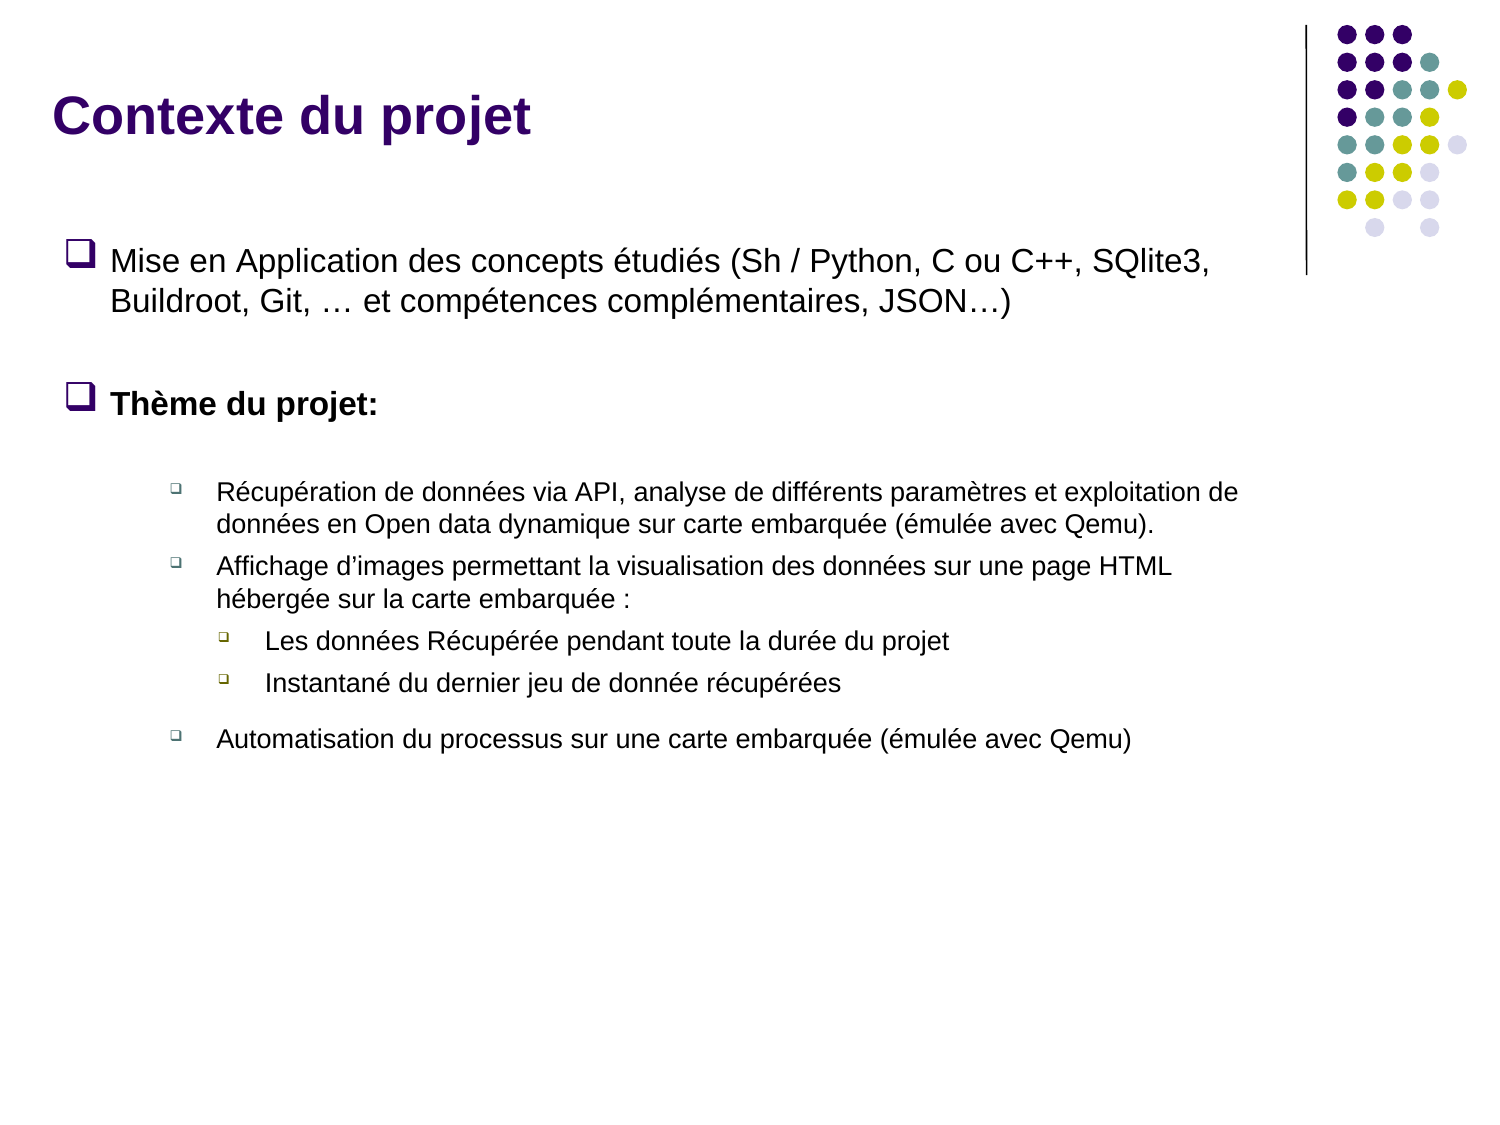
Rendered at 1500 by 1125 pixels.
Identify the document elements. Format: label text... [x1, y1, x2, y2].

text_box Automatisation du processus sur une carte embarquée (émulée avec Qemu) [41, 621, 1301, 1047]
text_box Mise en Application des concepts étudiés (Sh / Python, C ou C++, SQlite3, Buildroot, Git, … et compétences complémentaires, JSON…) Thème du projet: Récupération de données via API, analyse de différents paramètres et exploitation de données en Open data dynamique sur carte embarquée (émulée avec Qemu). Affichage d’images permettant la visualisation des données sur une page HTML hébergée sur la carte embarquée : Les données Récupérée pendant toute la durée du projet Instantané du dernier jeu de donnée récupérées [41, 231, 1301, 621]
text_box Contexte du projet [37, 54, 1301, 154]
